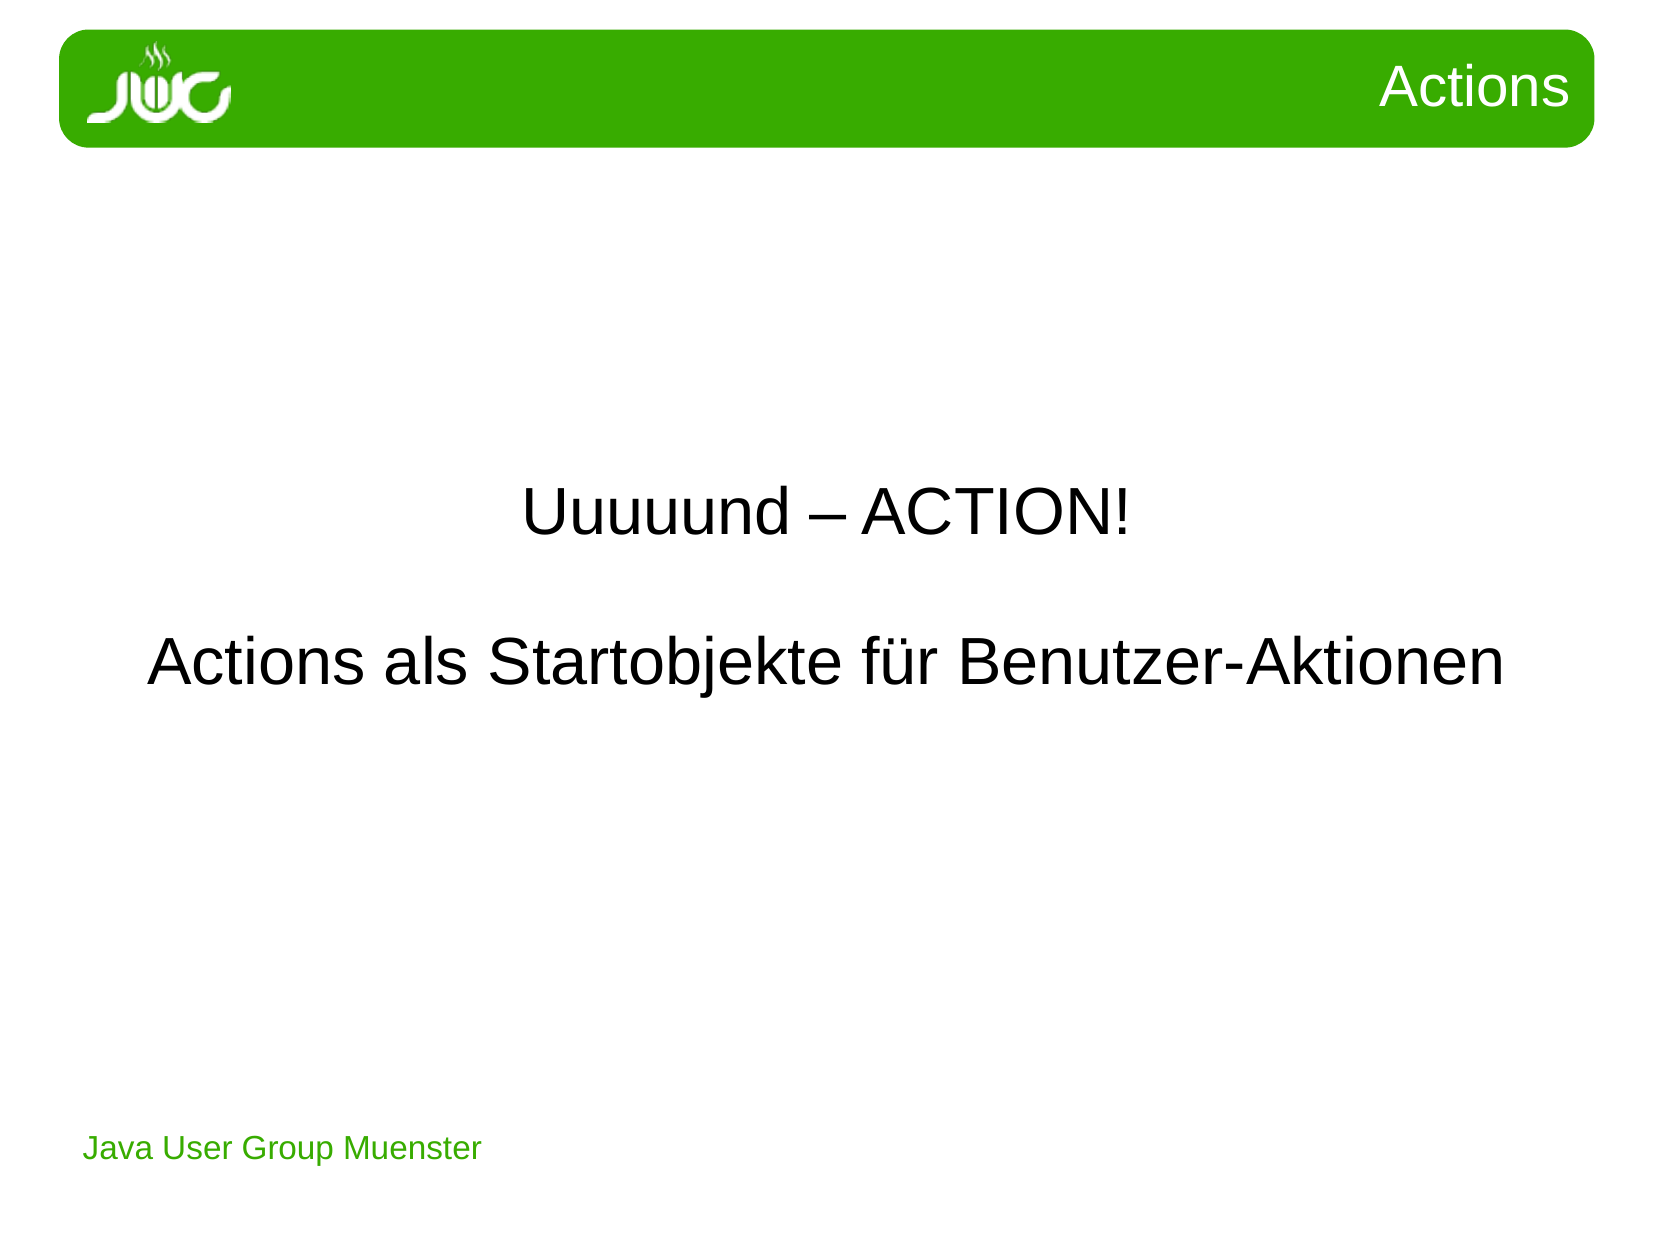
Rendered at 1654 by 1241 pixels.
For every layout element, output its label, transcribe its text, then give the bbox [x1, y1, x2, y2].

title Actions [265, 37, 1571, 136]
subtitle Uuuuund – ACTION! Actions als Startobjekte für Benutzer-Aktionen [82, 177, 1571, 996]
picture [87, 41, 231, 123]
